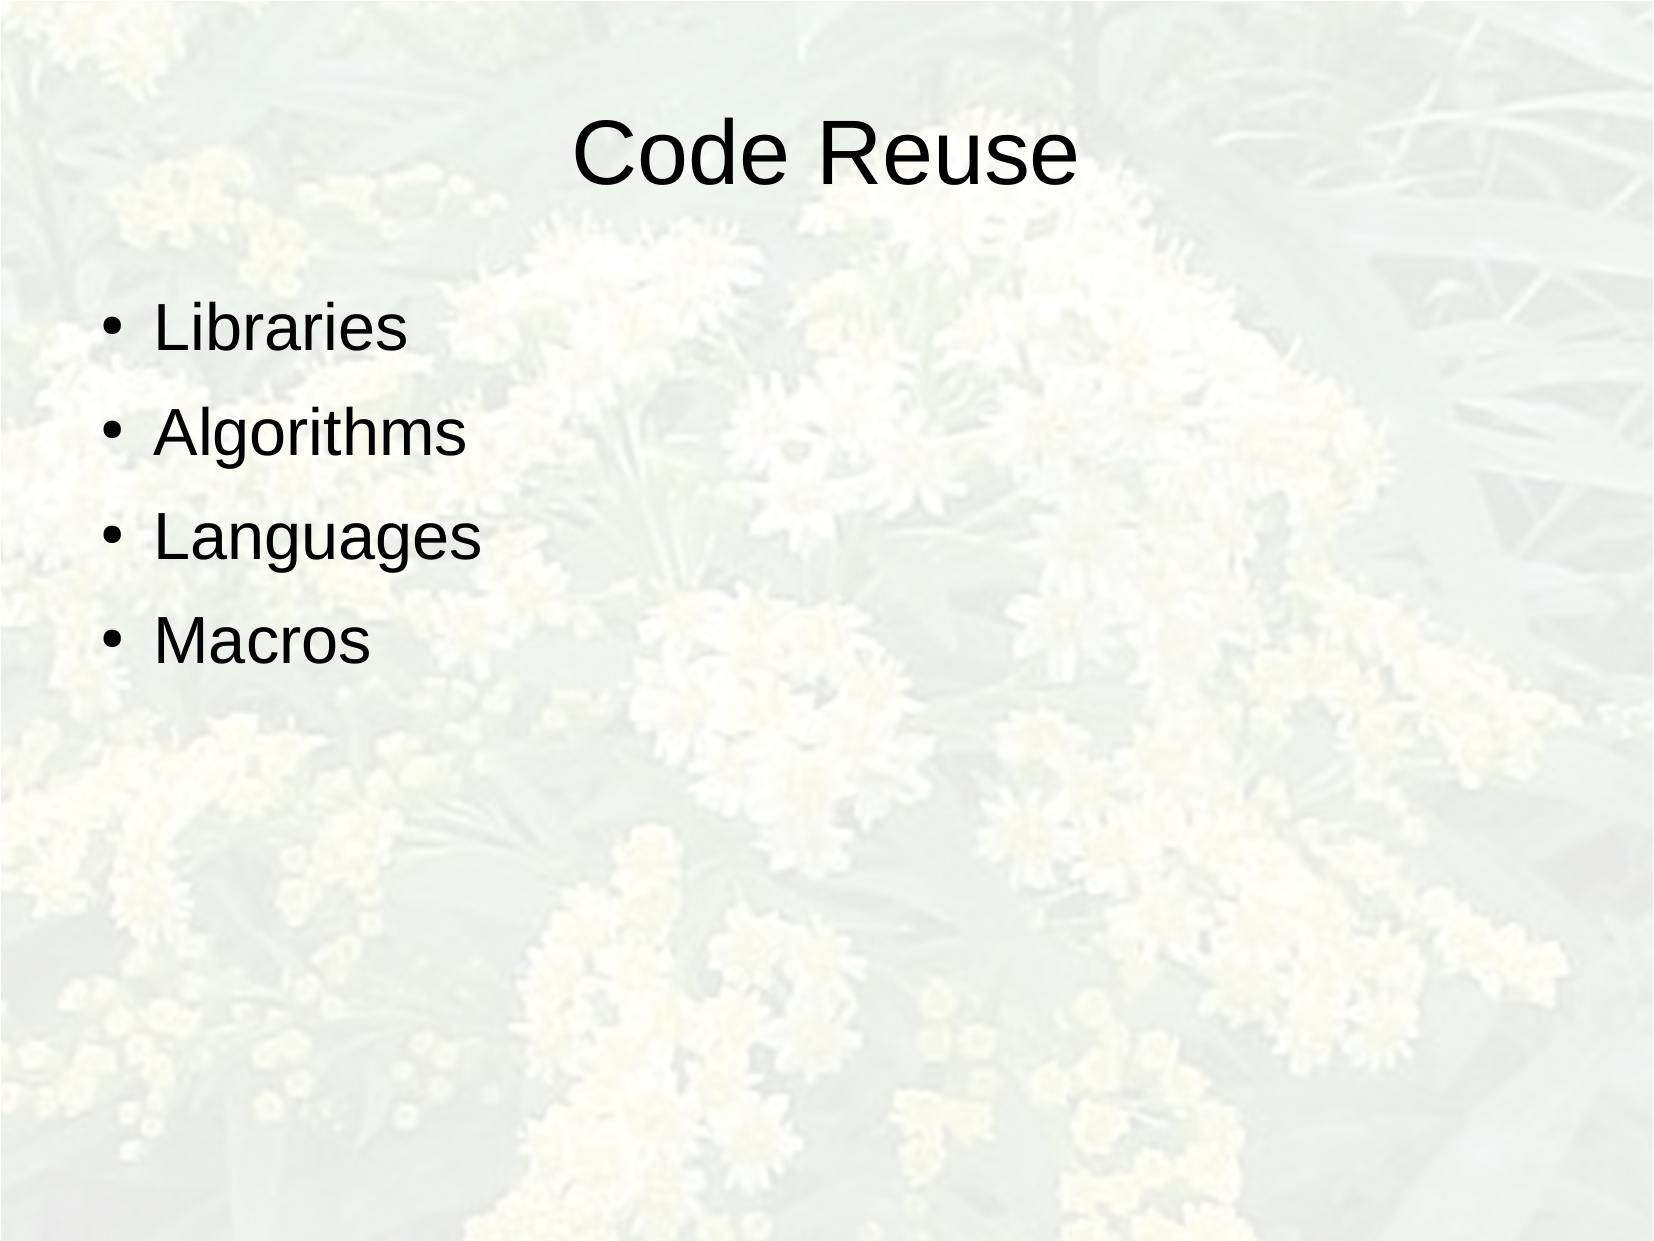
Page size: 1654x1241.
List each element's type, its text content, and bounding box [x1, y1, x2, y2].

title Code Reuse [82, 49, 1571, 257]
picture [1, 1, 1653, 1241]
list Libraries Algorithms Languages Macros [82, 290, 1571, 1109]
